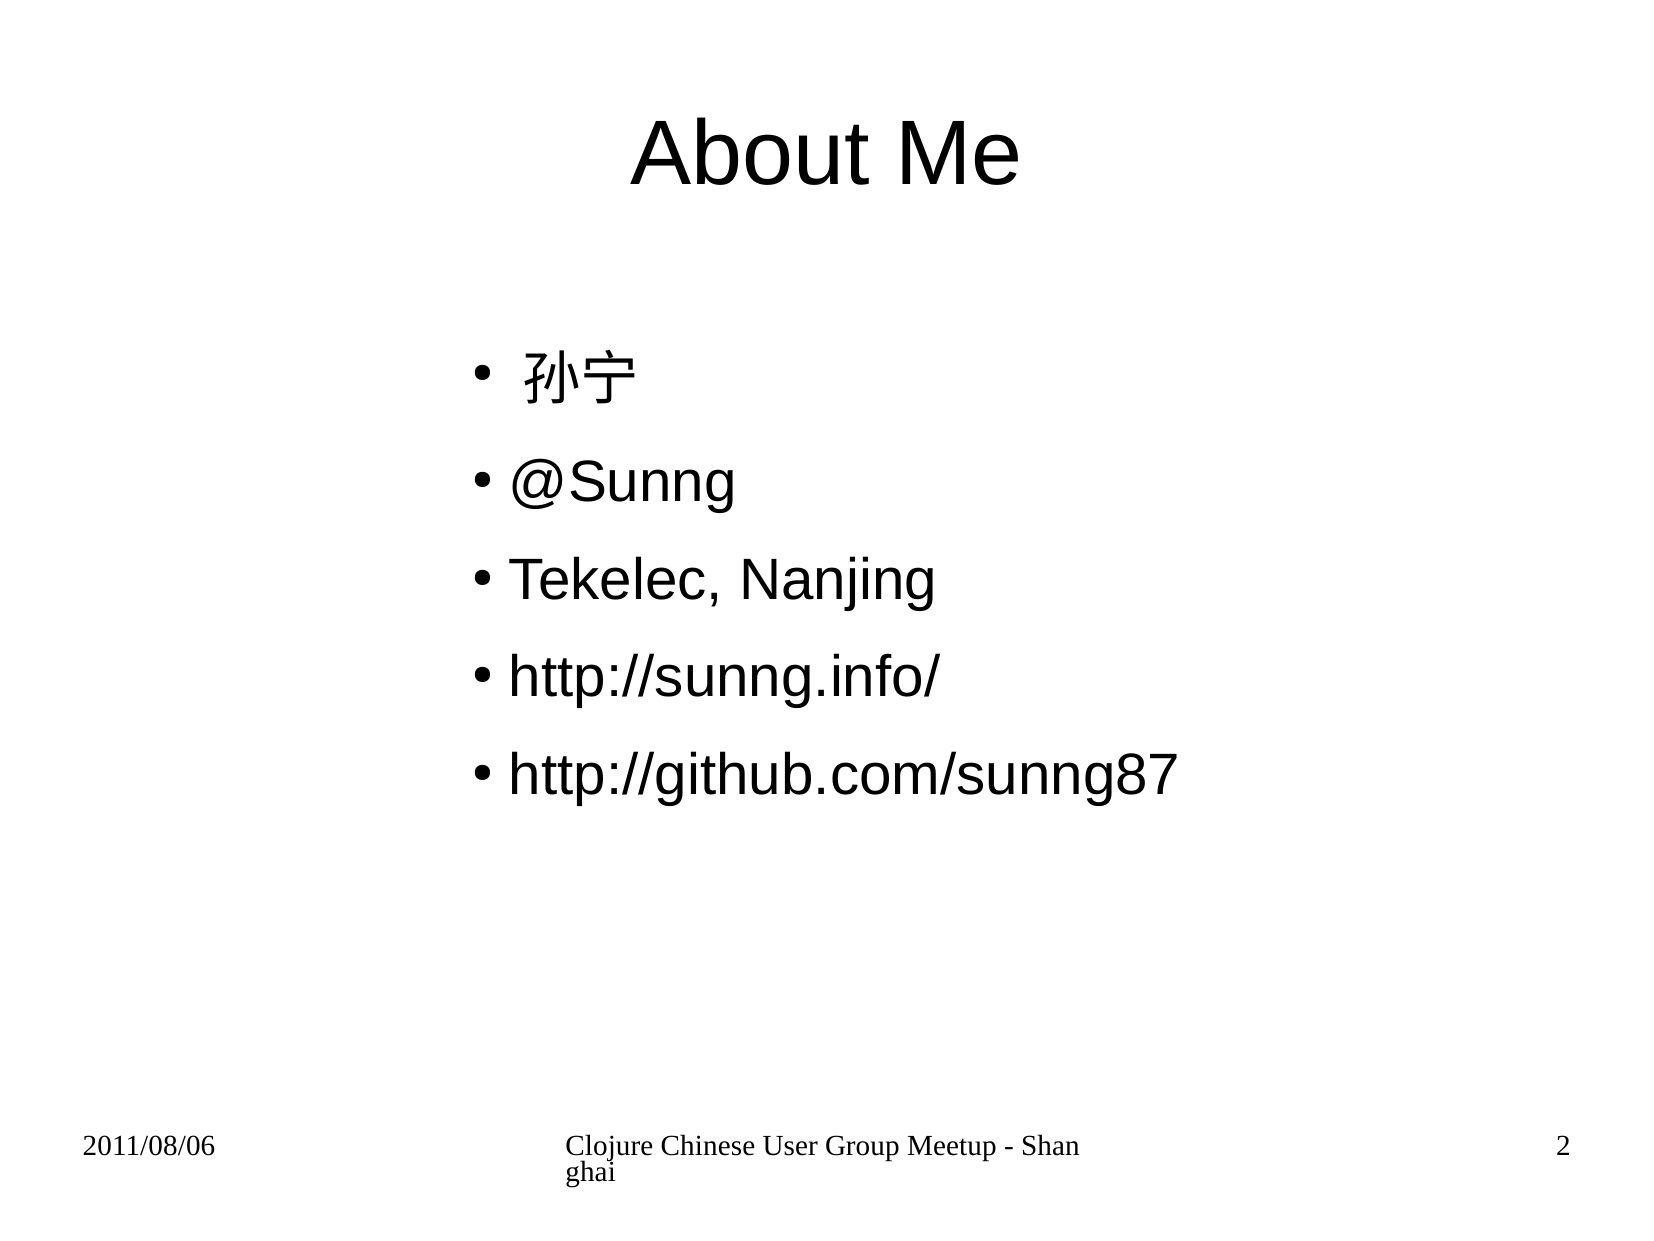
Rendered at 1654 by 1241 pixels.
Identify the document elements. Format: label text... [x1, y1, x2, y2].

title About Me [82, 49, 1571, 257]
subtitle 孙宁 @Sunng Tekelec, Nanjing http://sunng.info/ http://github.com/sunng87 [82, 290, 1571, 1109]
